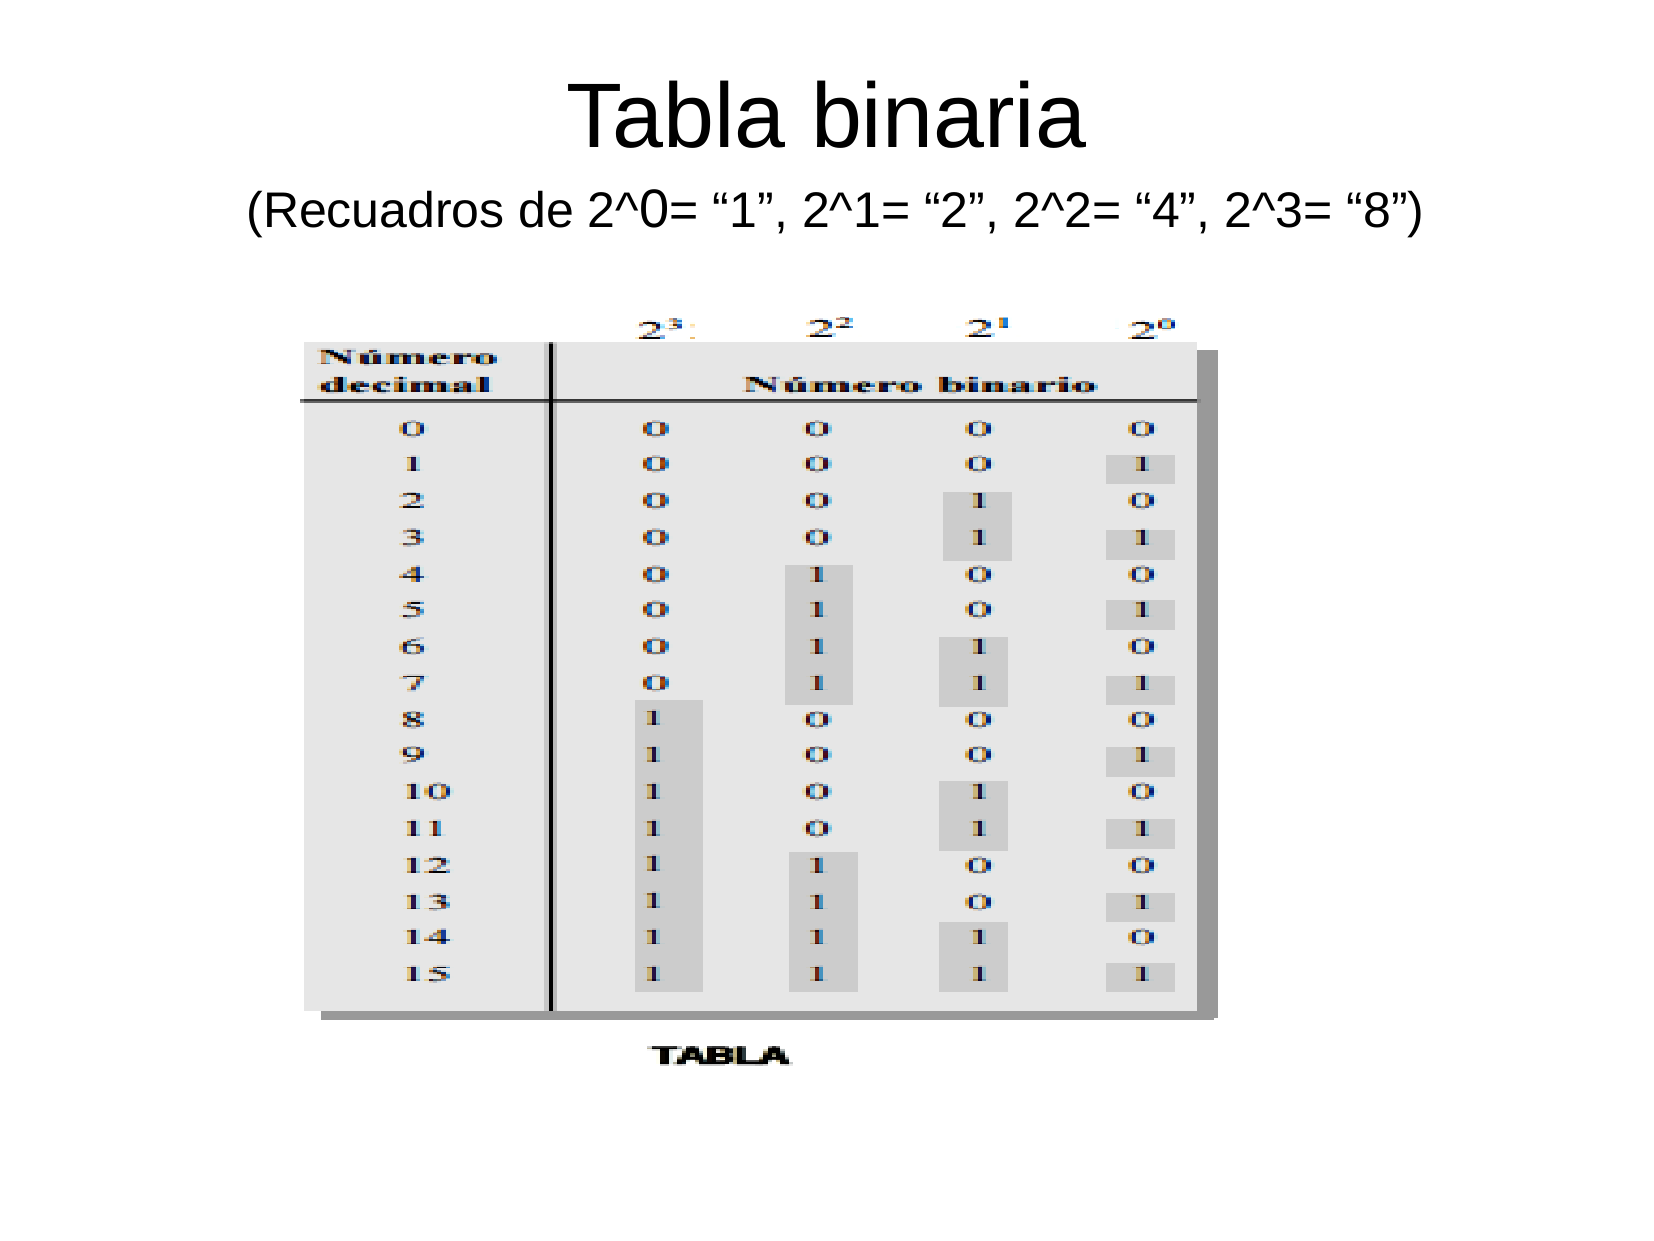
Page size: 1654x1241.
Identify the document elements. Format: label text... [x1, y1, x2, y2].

picture [236, 295, 1270, 1083]
title Tabla binaria (Recuadros de 2^0= “1”, 2^1= “2”, 2^2= “4”, 2^3= “8”) [82, 49, 1571, 257]
